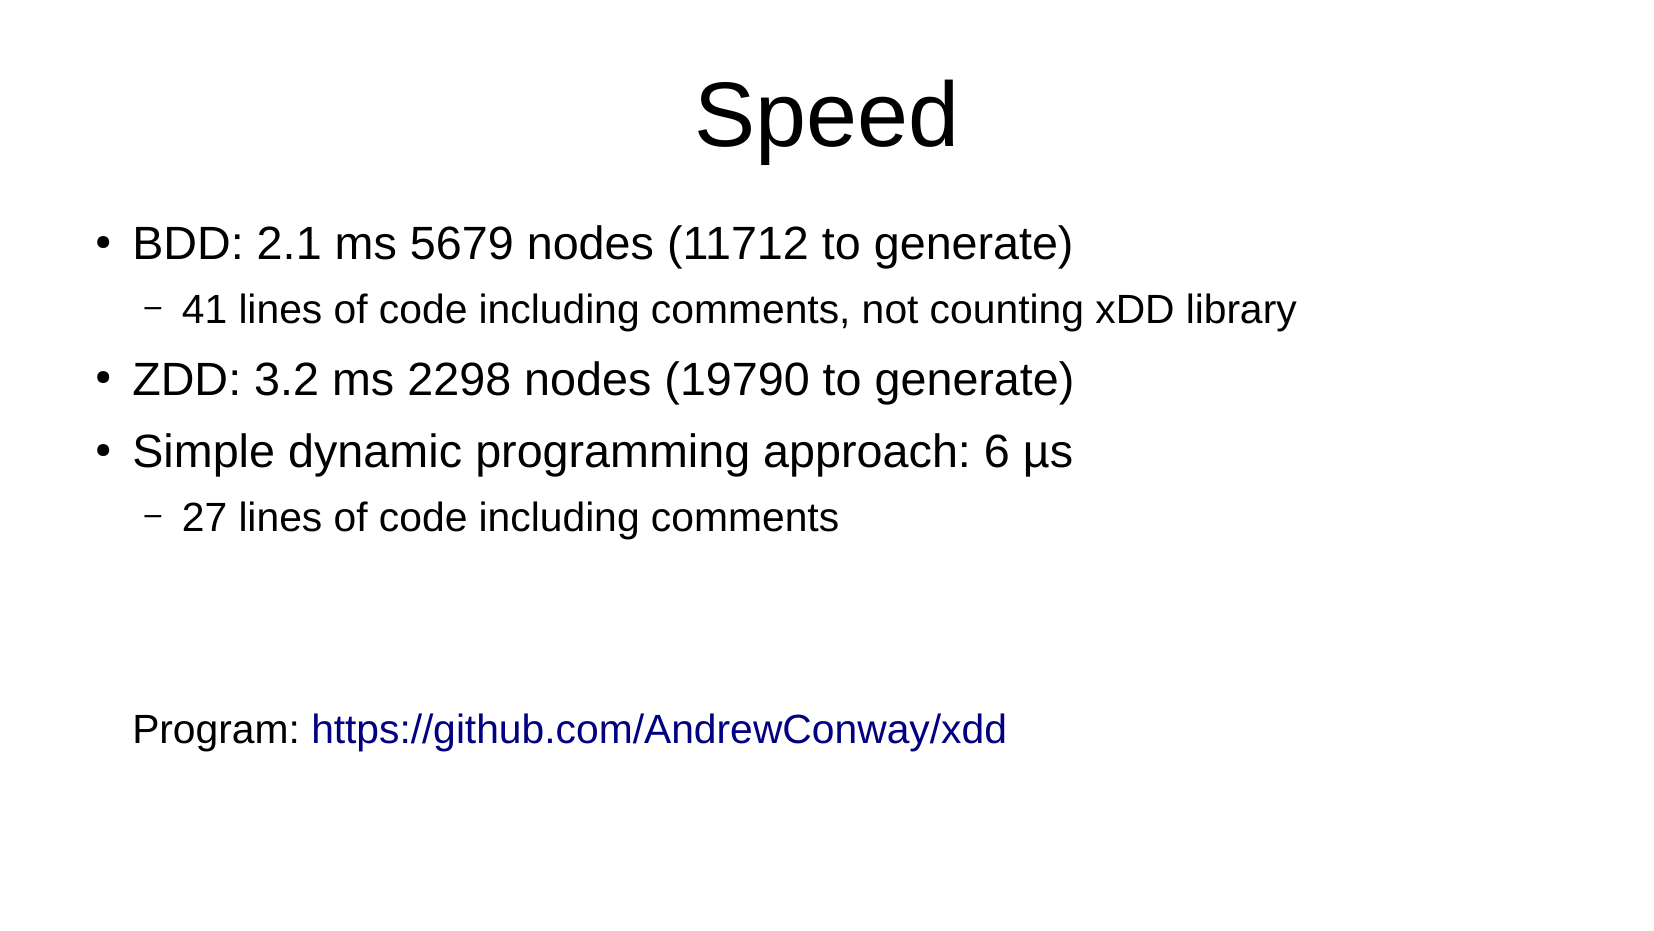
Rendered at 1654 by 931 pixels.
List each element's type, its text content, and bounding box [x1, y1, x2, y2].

list BDD: 2.1 ms 5679 nodes (11712 to generate) 41 lines of code including comments, not counting xDD library ZDD: 3.2 ms 2298 nodes (19790 to generate) Simple dynamic programming approach: 6 µs 27 lines of code including comments Program: https://github.com/AndrewConway/xdd [82, 217, 1571, 758]
title Speed [82, 37, 1571, 193]
